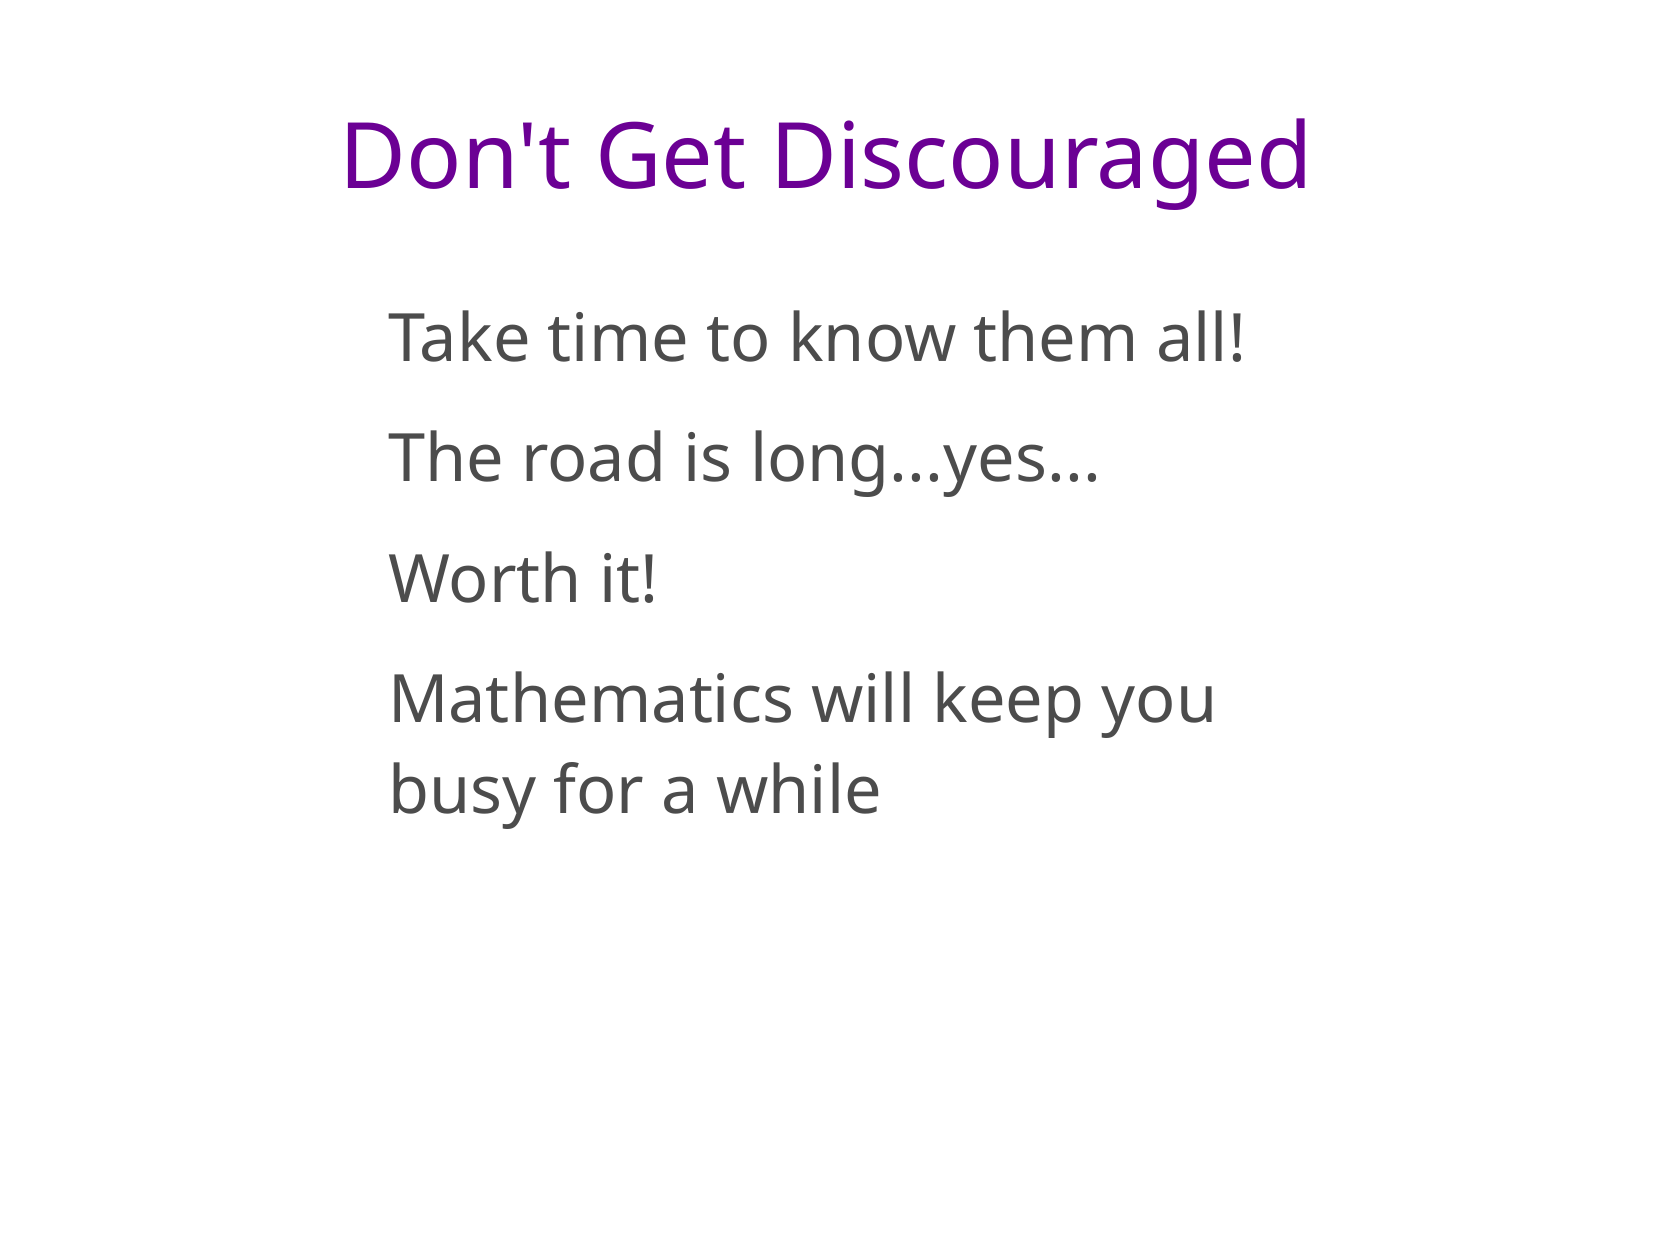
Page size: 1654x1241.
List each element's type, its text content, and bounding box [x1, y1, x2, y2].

list Take time to know them all! The road is long...yes... Worth it! Mathematics will keep you busy for a while [317, 290, 1337, 1010]
title Don't Get Discouraged [82, 49, 1571, 257]
